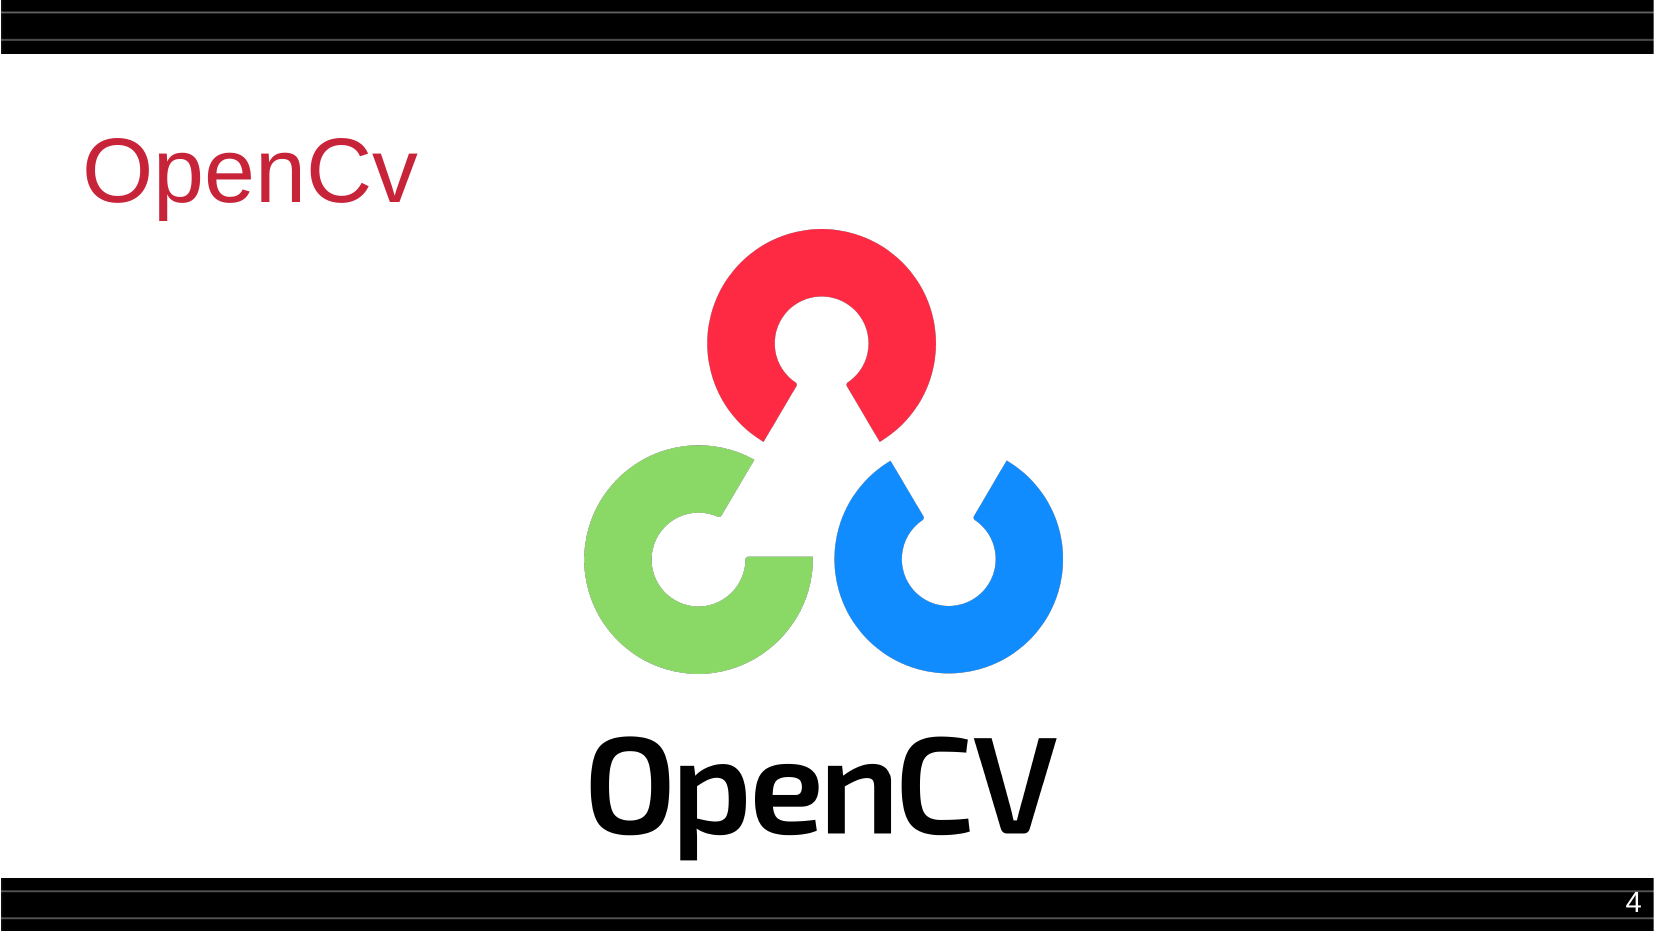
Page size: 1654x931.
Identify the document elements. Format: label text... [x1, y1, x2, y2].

picture [1, 0, 1654, 54]
picture [1, 878, 1654, 931]
title OpenCv [82, 92, 1571, 249]
picture [584, 229, 1063, 863]
